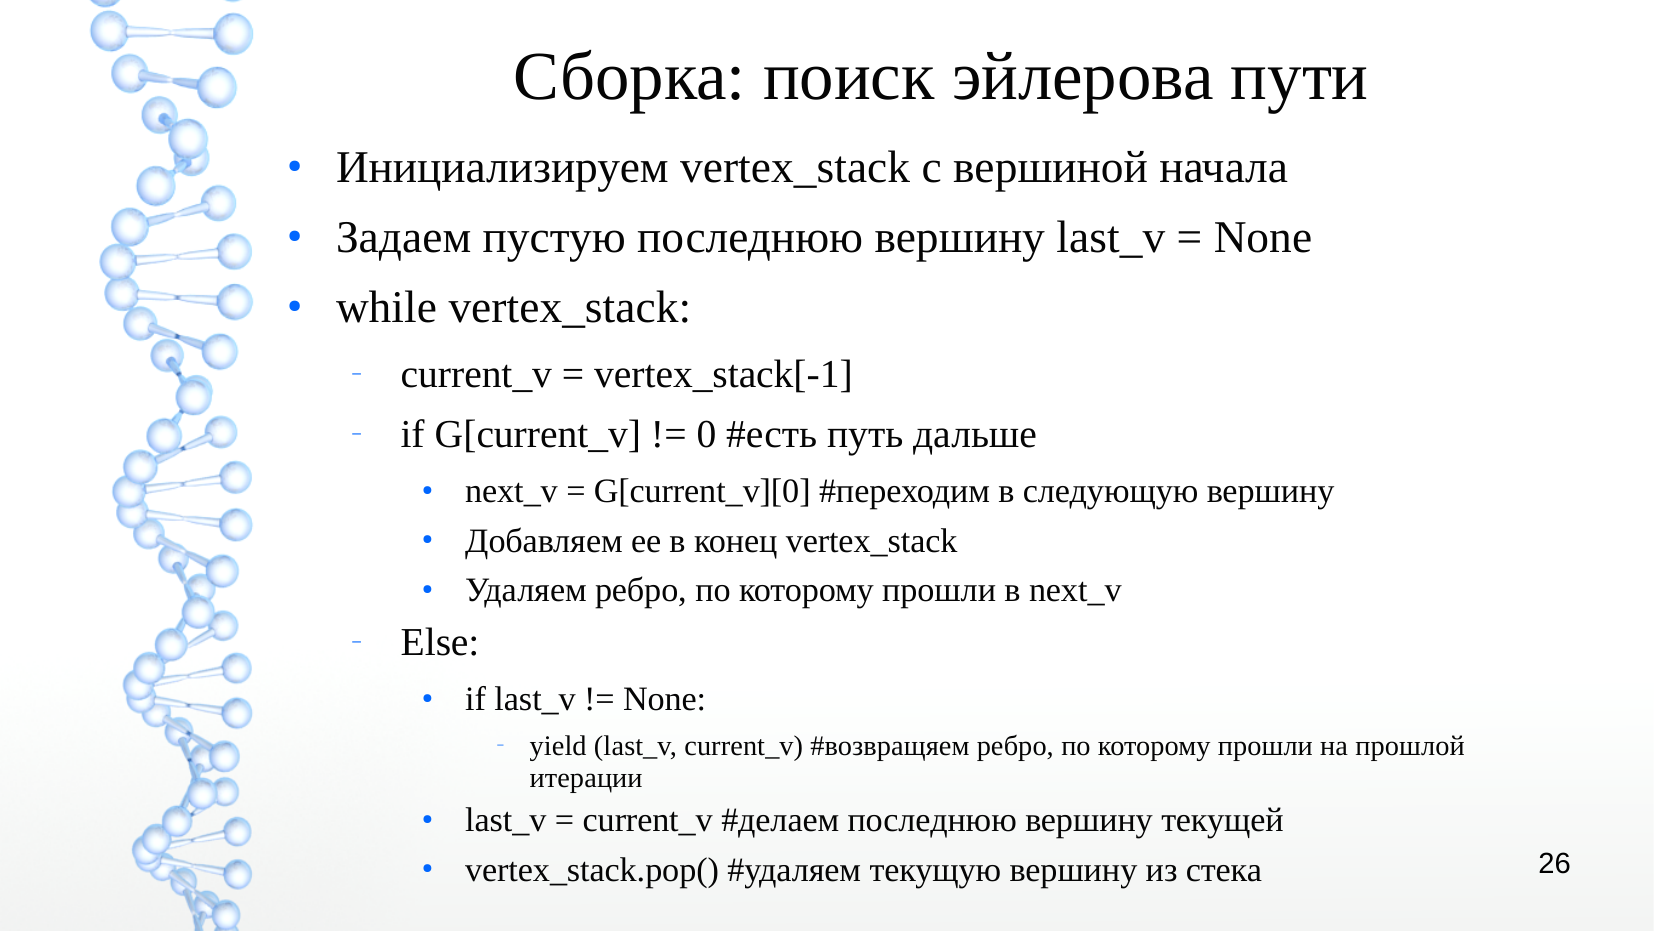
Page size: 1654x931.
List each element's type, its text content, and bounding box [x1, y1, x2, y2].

title Сборка: поиск эйлерова пути [277, 0, 1607, 154]
list Инициализируем vertex_stack с вершиной начала Задаем пустую последнюю вершину last_v = None while vertex_stack: current_v = vertex_stack[-1] if G[current_v] != 0 #есть путь дальше next_v = G[current_v][0] #переходим в следующую вершину Добавляем ее в конец vertex_stack Удаляем ребро, по которому прошли в next_v Else: if last_v != None: yield (last_v, current_v) #возвращяем ребро, по которому прошли на прошлой итерации last_v = current_v #делаем последнюю вершину текущей vertex_stack.pop() #удаляем текущую вершину из стека [271, 141, 1536, 898]
picture [0, 0, 1654, 931]
